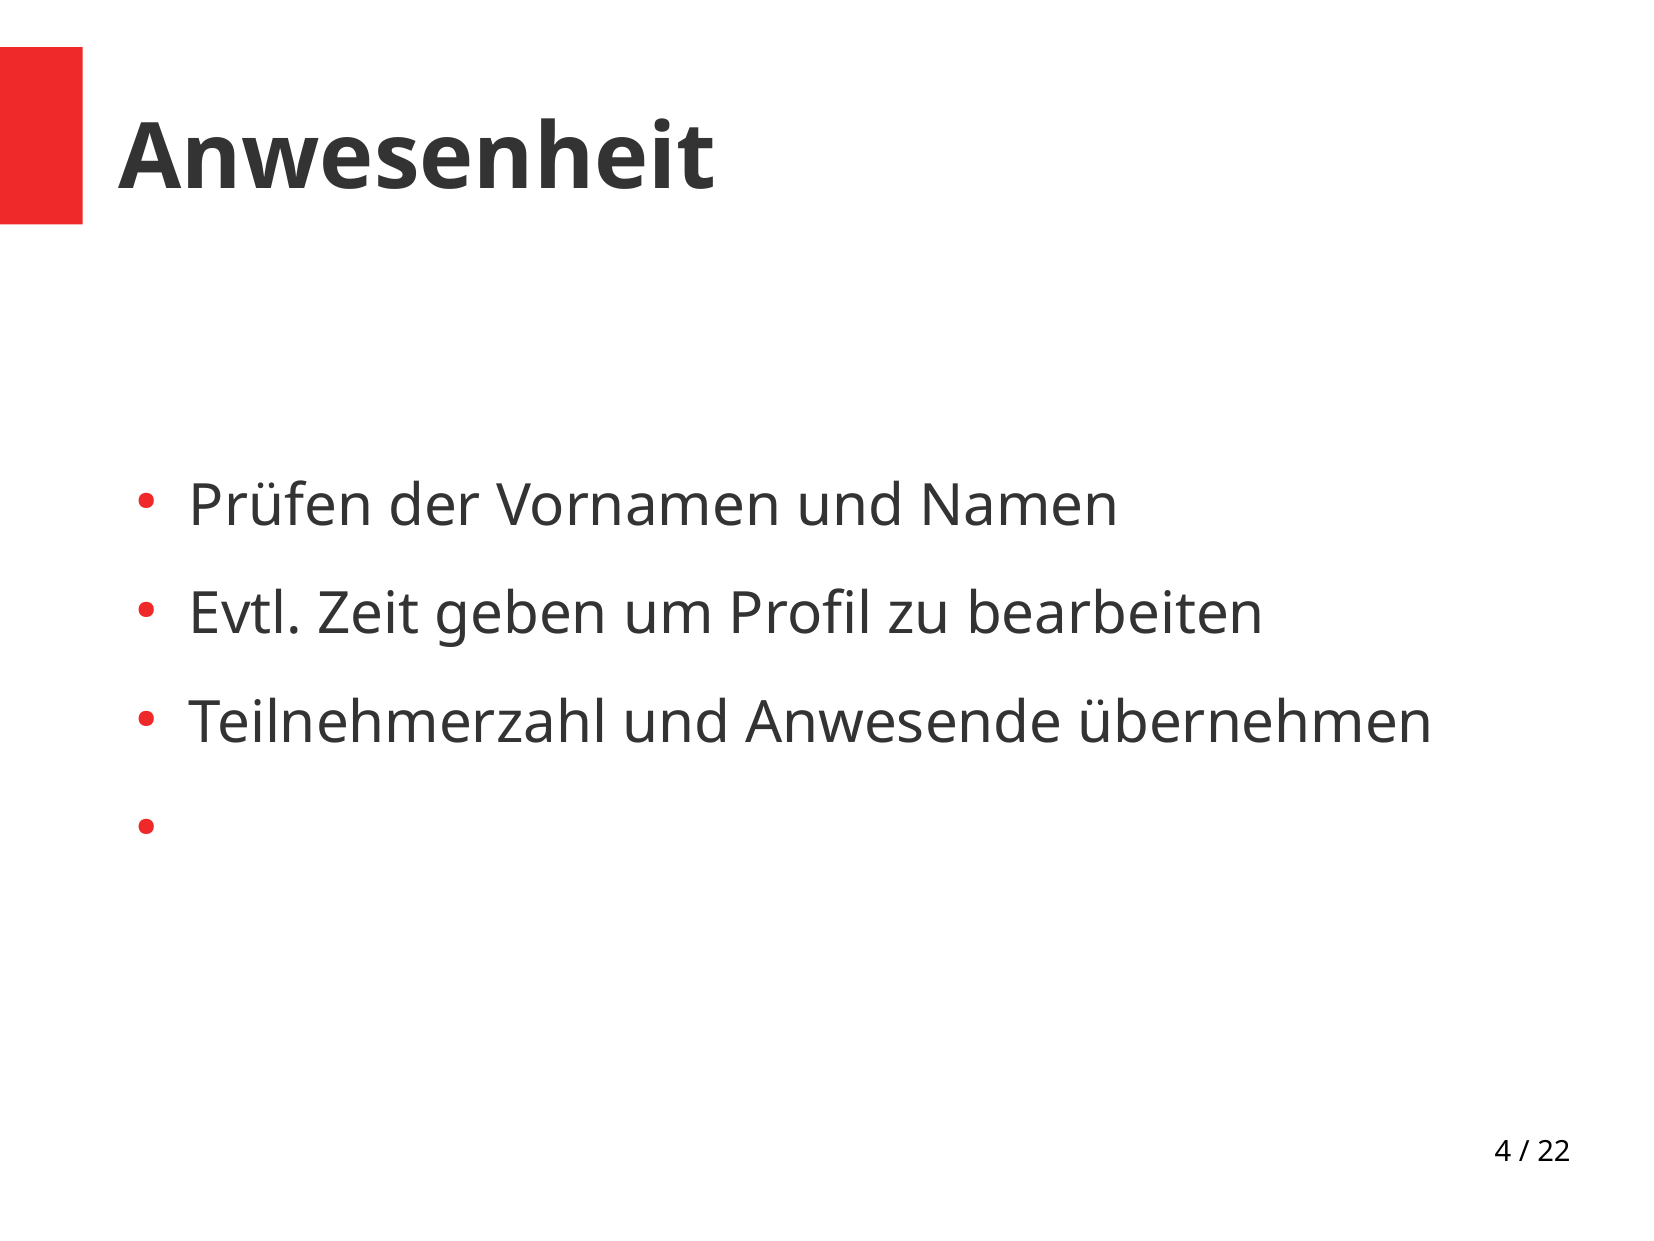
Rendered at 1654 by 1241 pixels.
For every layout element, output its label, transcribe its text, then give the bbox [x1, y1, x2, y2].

list Prüfen der Vornamen und Namen Evtl. Zeit geben um Profil zu bearbeiten Teilnehmerzahl und Anwesende übernehmen [118, 354, 1536, 1074]
title Anwesenheit [118, 45, 1571, 260]
